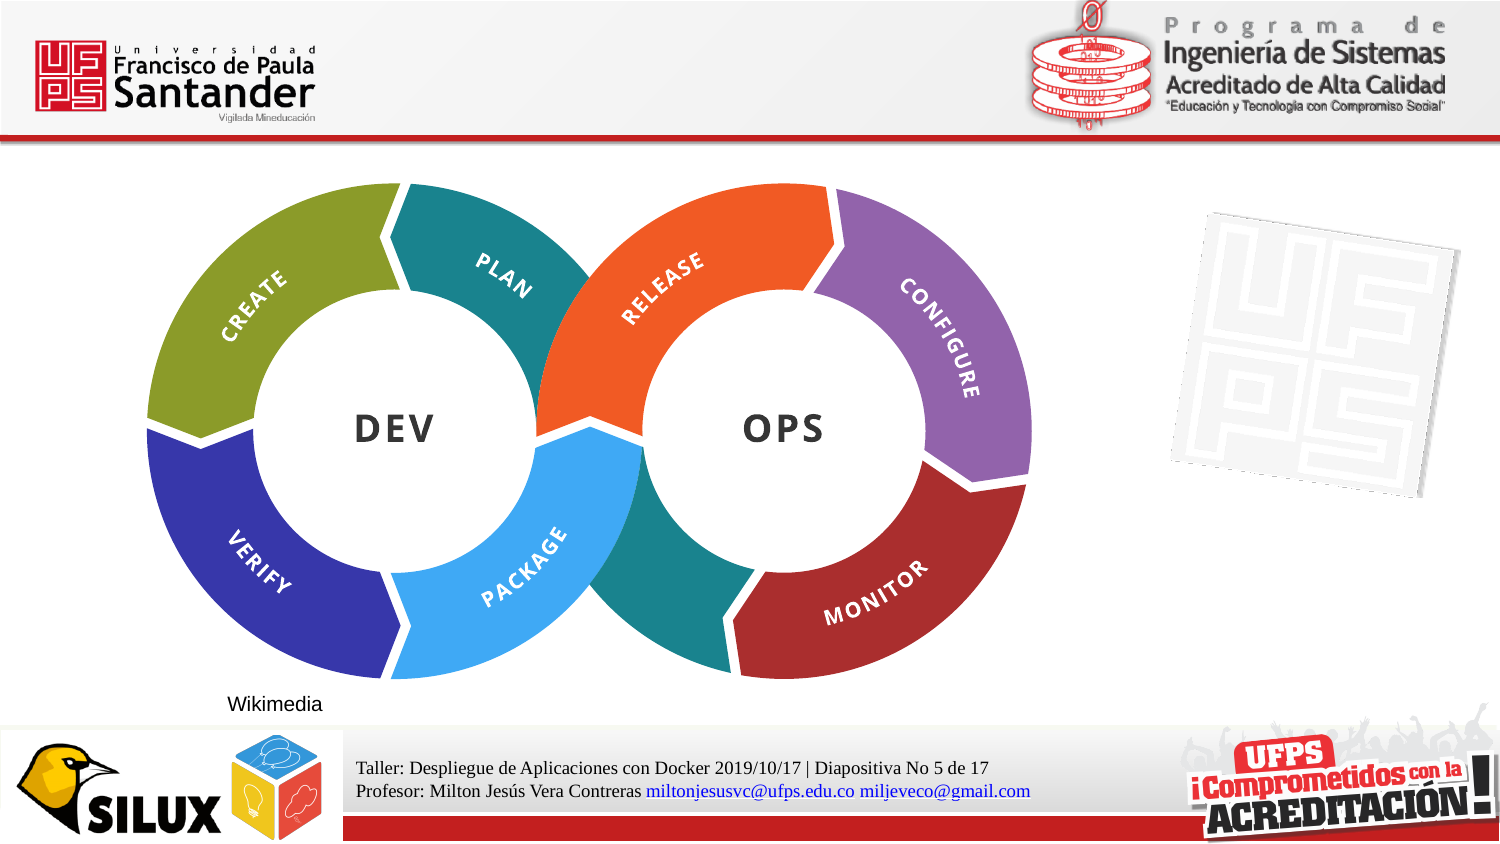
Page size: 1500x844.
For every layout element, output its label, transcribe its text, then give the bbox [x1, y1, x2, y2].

picture [1023, 0, 1445, 135]
text_box Wikimedia [212, 685, 338, 724]
picture [11, 734, 329, 842]
picture [141, 177, 1037, 686]
picture [1170, 214, 1453, 497]
picture [1180, 702, 1500, 844]
picture [20, 33, 324, 131]
